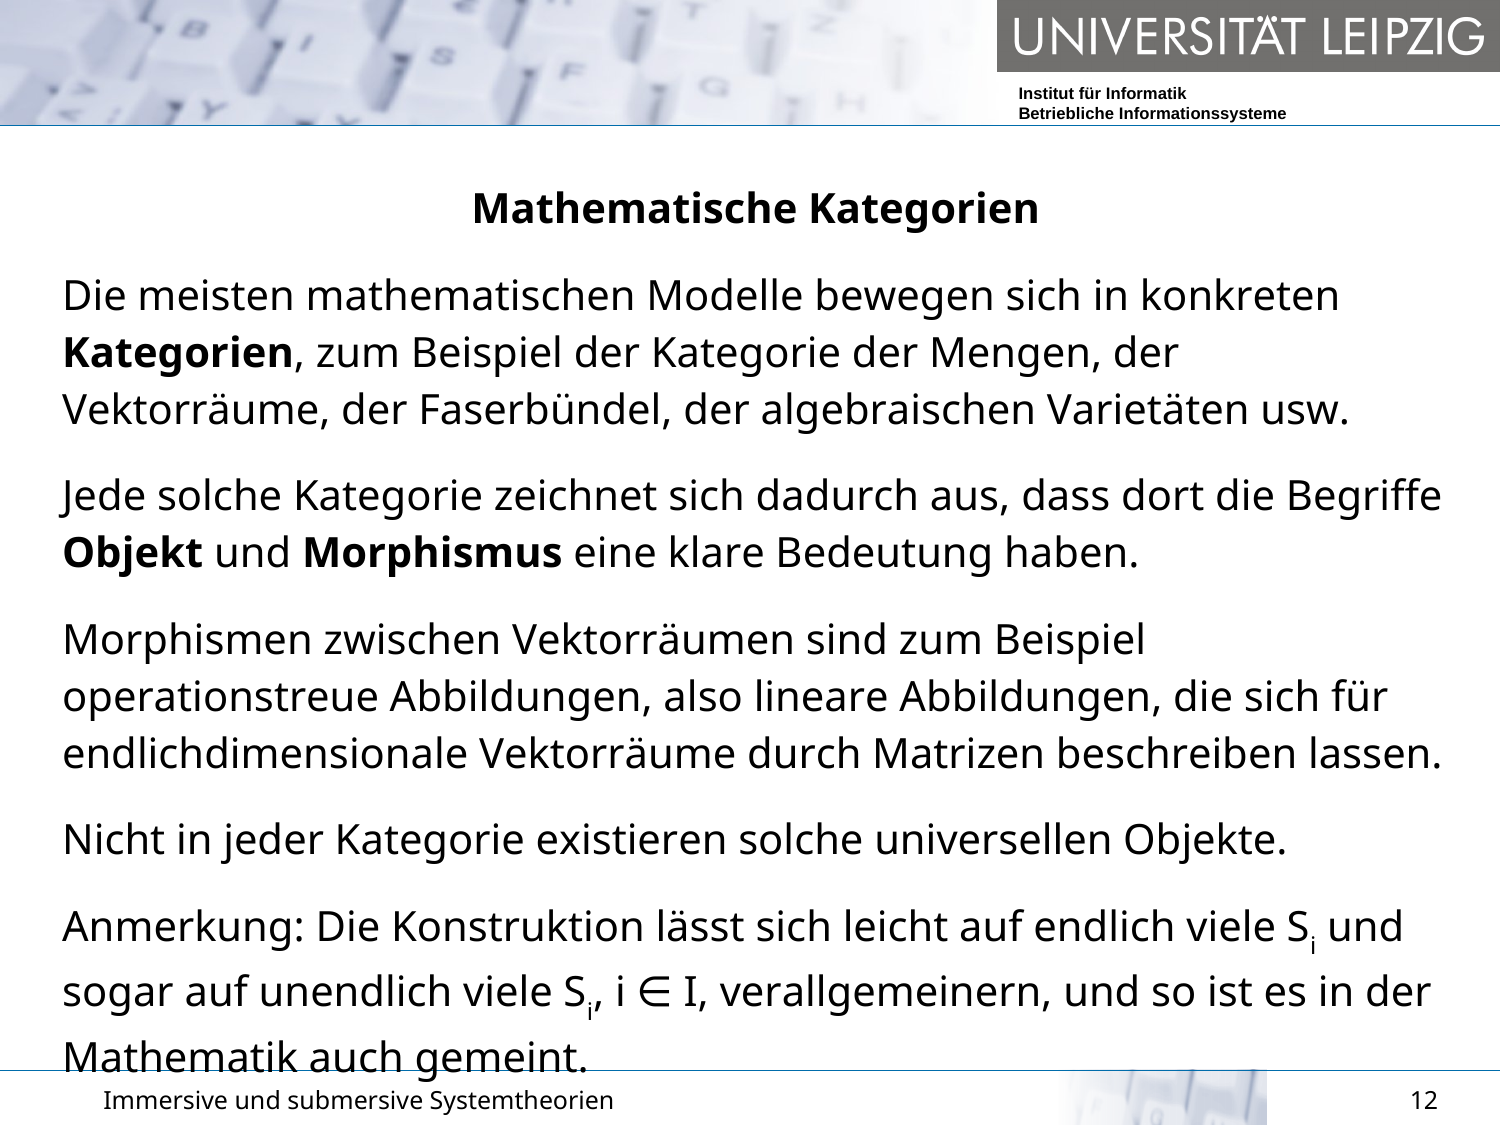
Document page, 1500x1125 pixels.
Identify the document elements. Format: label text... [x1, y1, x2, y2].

picture [1057, 1071, 1267, 1125]
list Mathematische Kategorien Die meisten mathematischen Modelle bewegen sich in konkreten Kategorien, zum Beispiel der Kategorie der Mengen, der Vektorräume, der Faserbündel, der algebraischen Varietäten usw. Jede solche Kategorie zeichnet sich dadurch aus, dass dort die Begriffe Objekt und Morphismus eine klare Bedeutung haben. Morphismen zwischen Vektorräumen sind zum Beispiel operationstreue Abbildungen, also lineare Abbildungen, die sich für endlichdimensionale Vektorräume durch Matrizen beschreiben lassen. Nicht in jeder Kategorie existieren solche universellen Objekte. Anmerkung: Die Konstruktion lässt sich leicht auf endlich viele Si und sogar auf unendlich viele Si, i ∈ I, verallgemeinern, und so ist es in der Mathematik auch gemeint. [47, 171, 1465, 1065]
picture [0, 0, 1500, 125]
